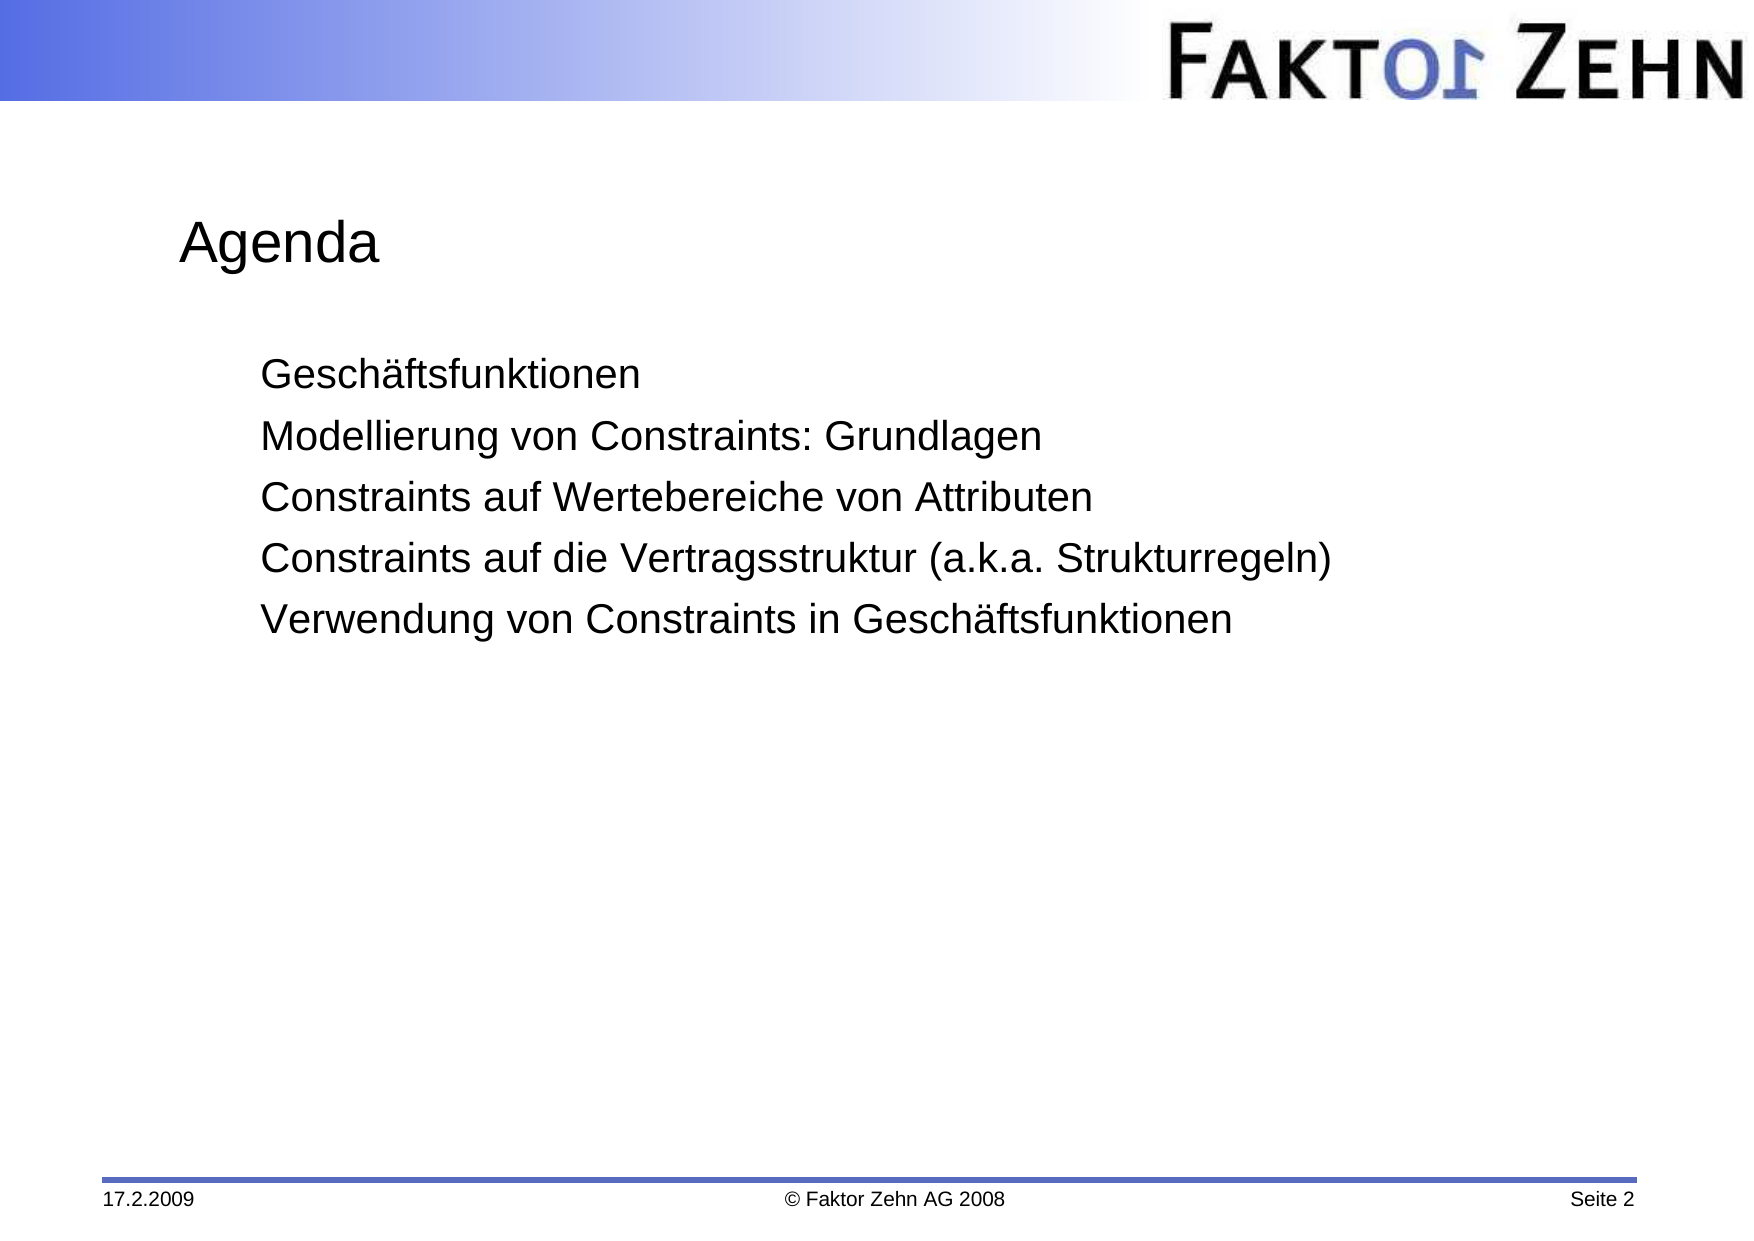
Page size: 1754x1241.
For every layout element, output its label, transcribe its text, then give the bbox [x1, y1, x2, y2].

picture [1162, 7, 1752, 100]
title Agenda [179, 191, 1577, 294]
list Geschäftsfunktionen Modellierung von Constraints: Grundlagen Constraints auf Wertebereiche von Attributen Constraints auf die Vertragsstruktur (a.k.a. Strukturregeln) Verwendung von Constraints in Geschäftsfunktionen [242, 351, 1489, 1058]
